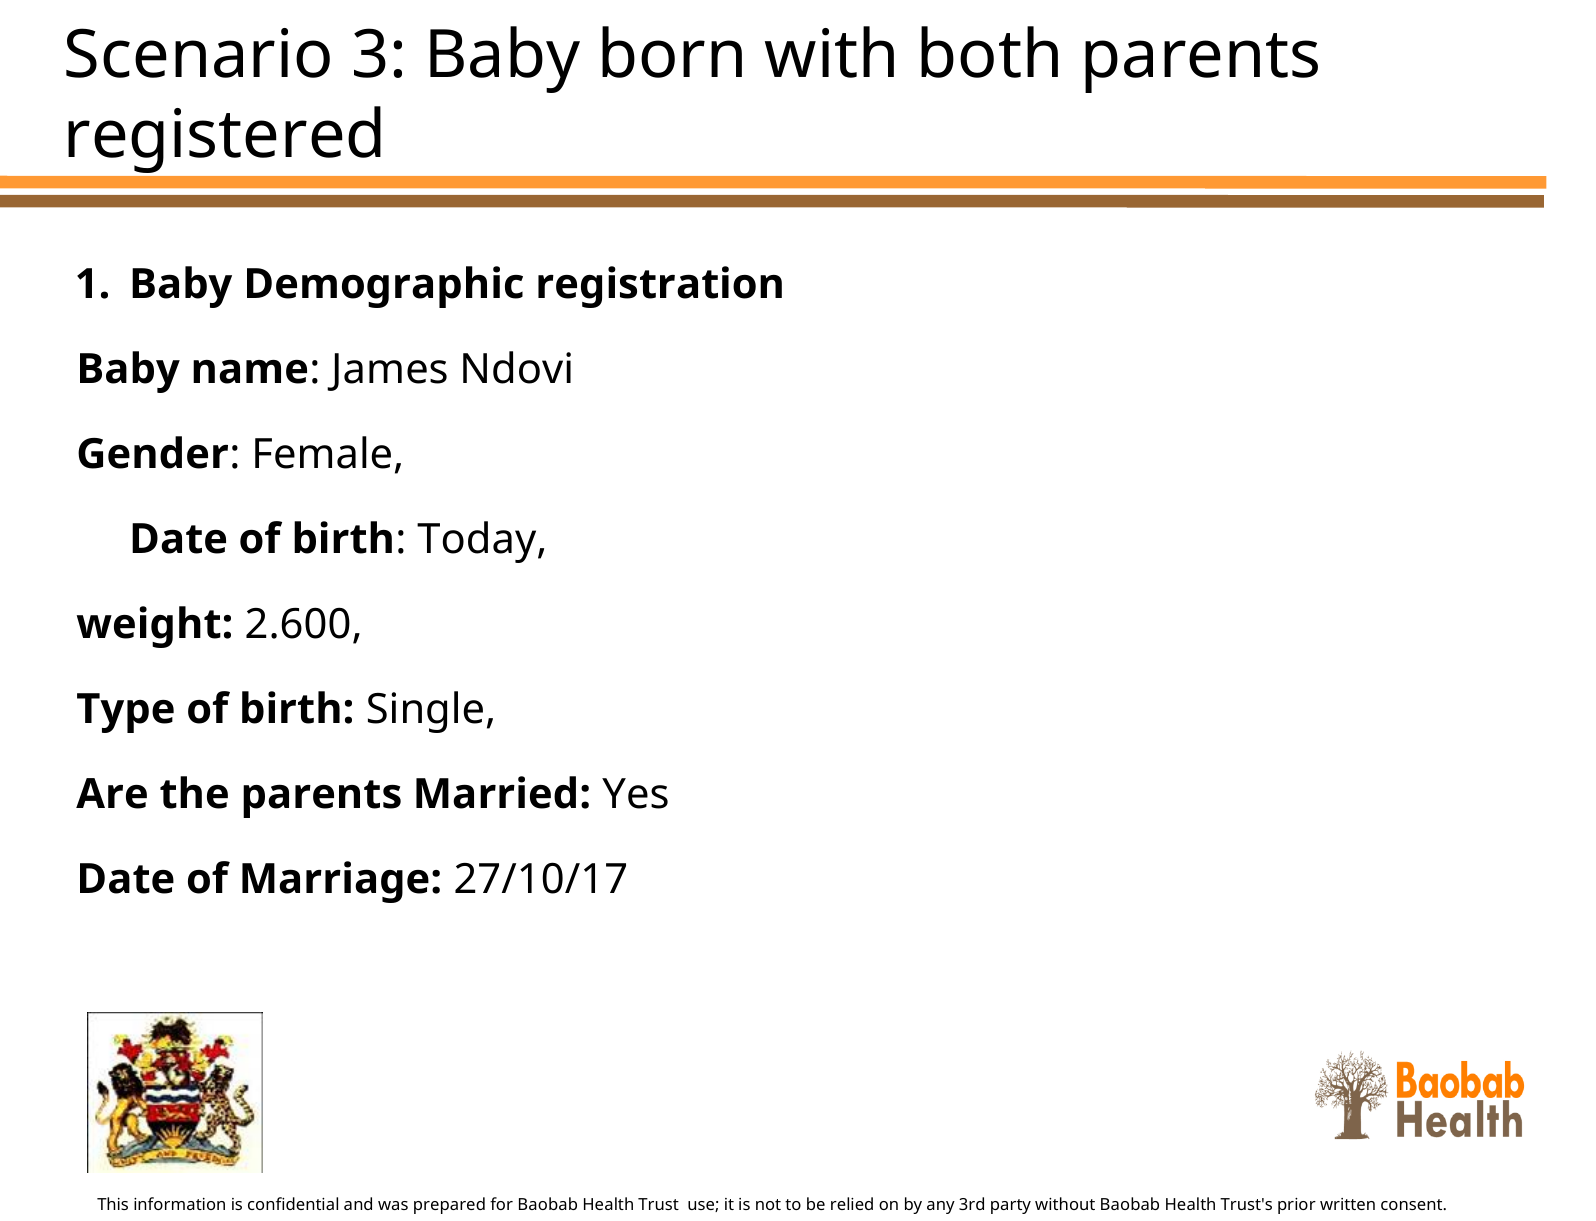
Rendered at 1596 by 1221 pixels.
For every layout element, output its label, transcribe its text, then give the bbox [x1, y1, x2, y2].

picture [87, 1012, 263, 1173]
text_box Scenario 3: Baby born with both parents registered [48, 43, 1579, 139]
text_box Baby Demographic registration Baby name: James Ndovi Gender: Female, Date of birth: Today, weight: 2.600, Type of birth: Single, Are the parents Married: Yes Date of Marriage: 27/10/17 [60, 240, 1516, 946]
picture [1312, 1050, 1525, 1150]
